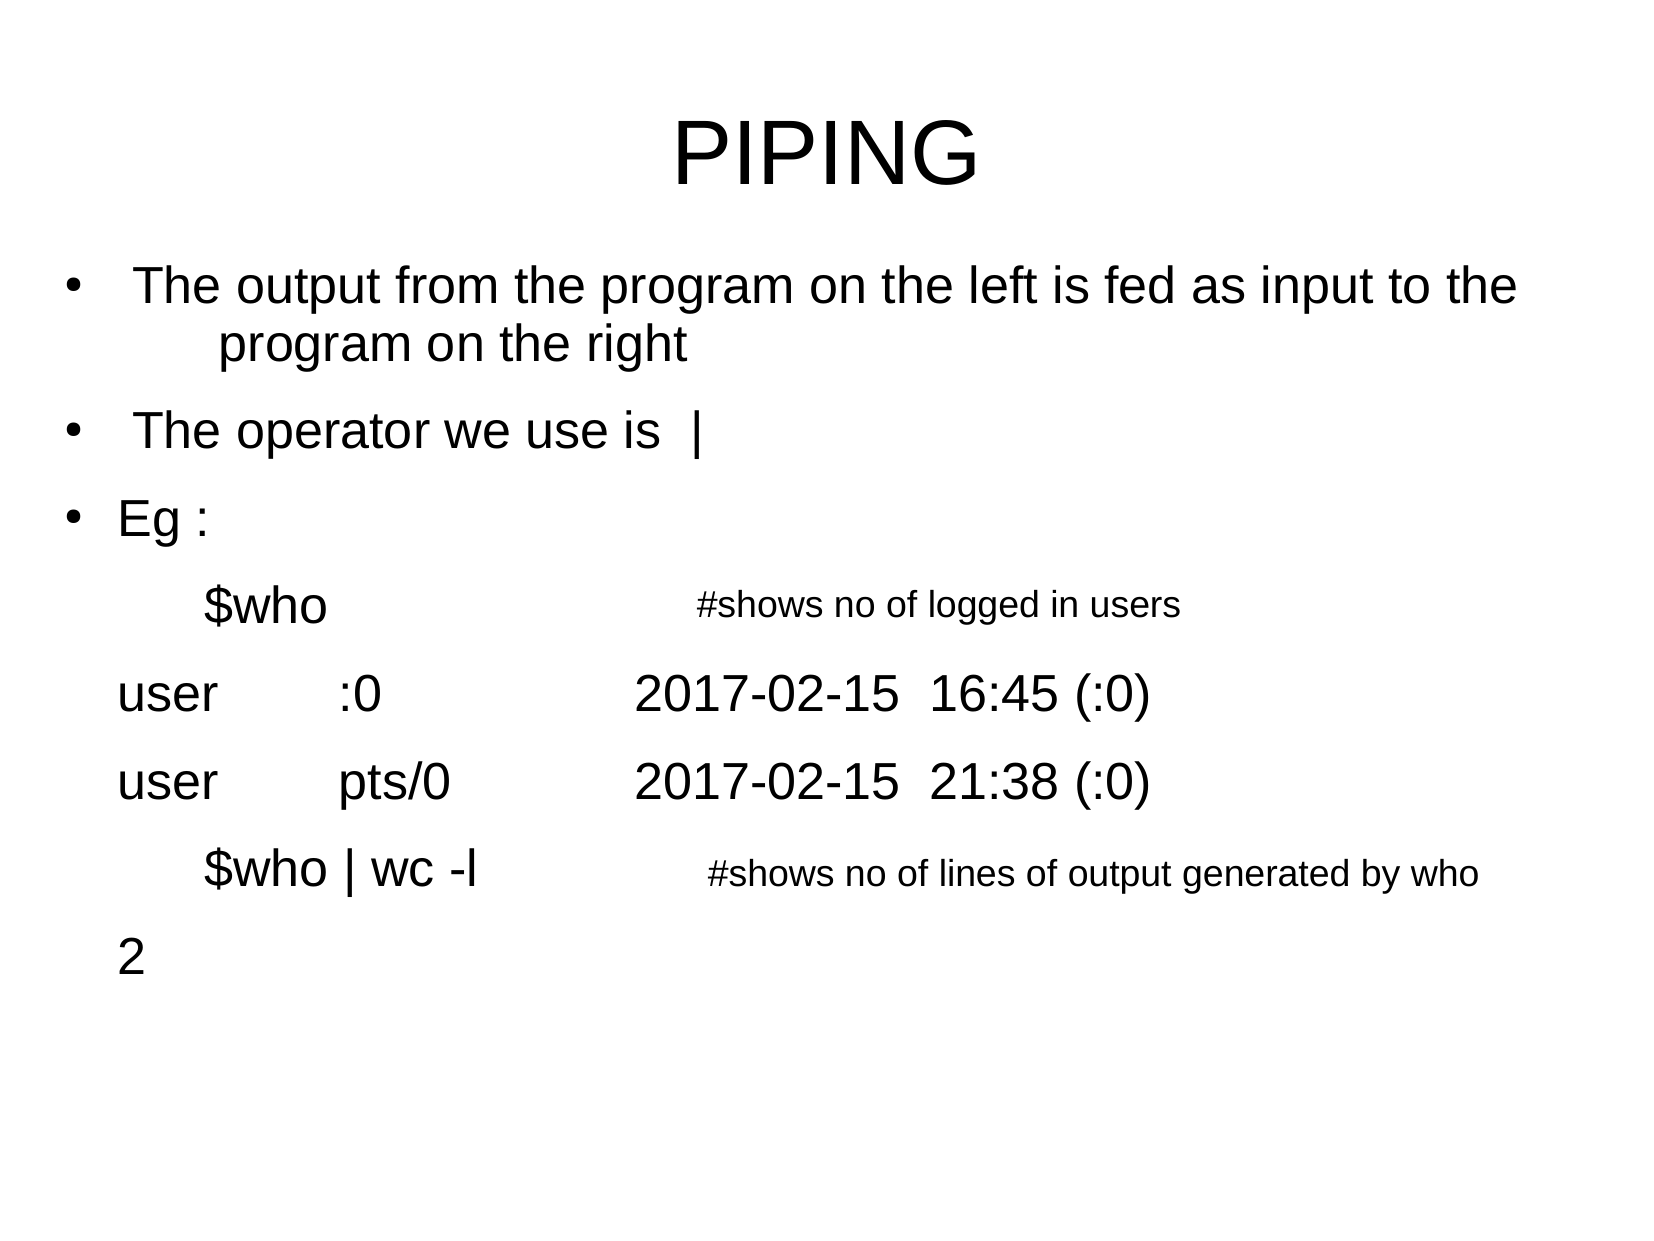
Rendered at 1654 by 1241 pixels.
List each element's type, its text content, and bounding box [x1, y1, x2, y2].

list The output from the program on the left is fed as input to the program on the right The operator we use is | Eg : $who user :0 2017-02-15 16:45 (:0) user pts/0 2017-02-15 21:38 (:0) $who | wc -l #shows no of lines of output generated by who 2 [46, 256, 1602, 1129]
text_box #shows no of logged in users [682, 576, 1197, 634]
title PIPING [82, 49, 1571, 256]
